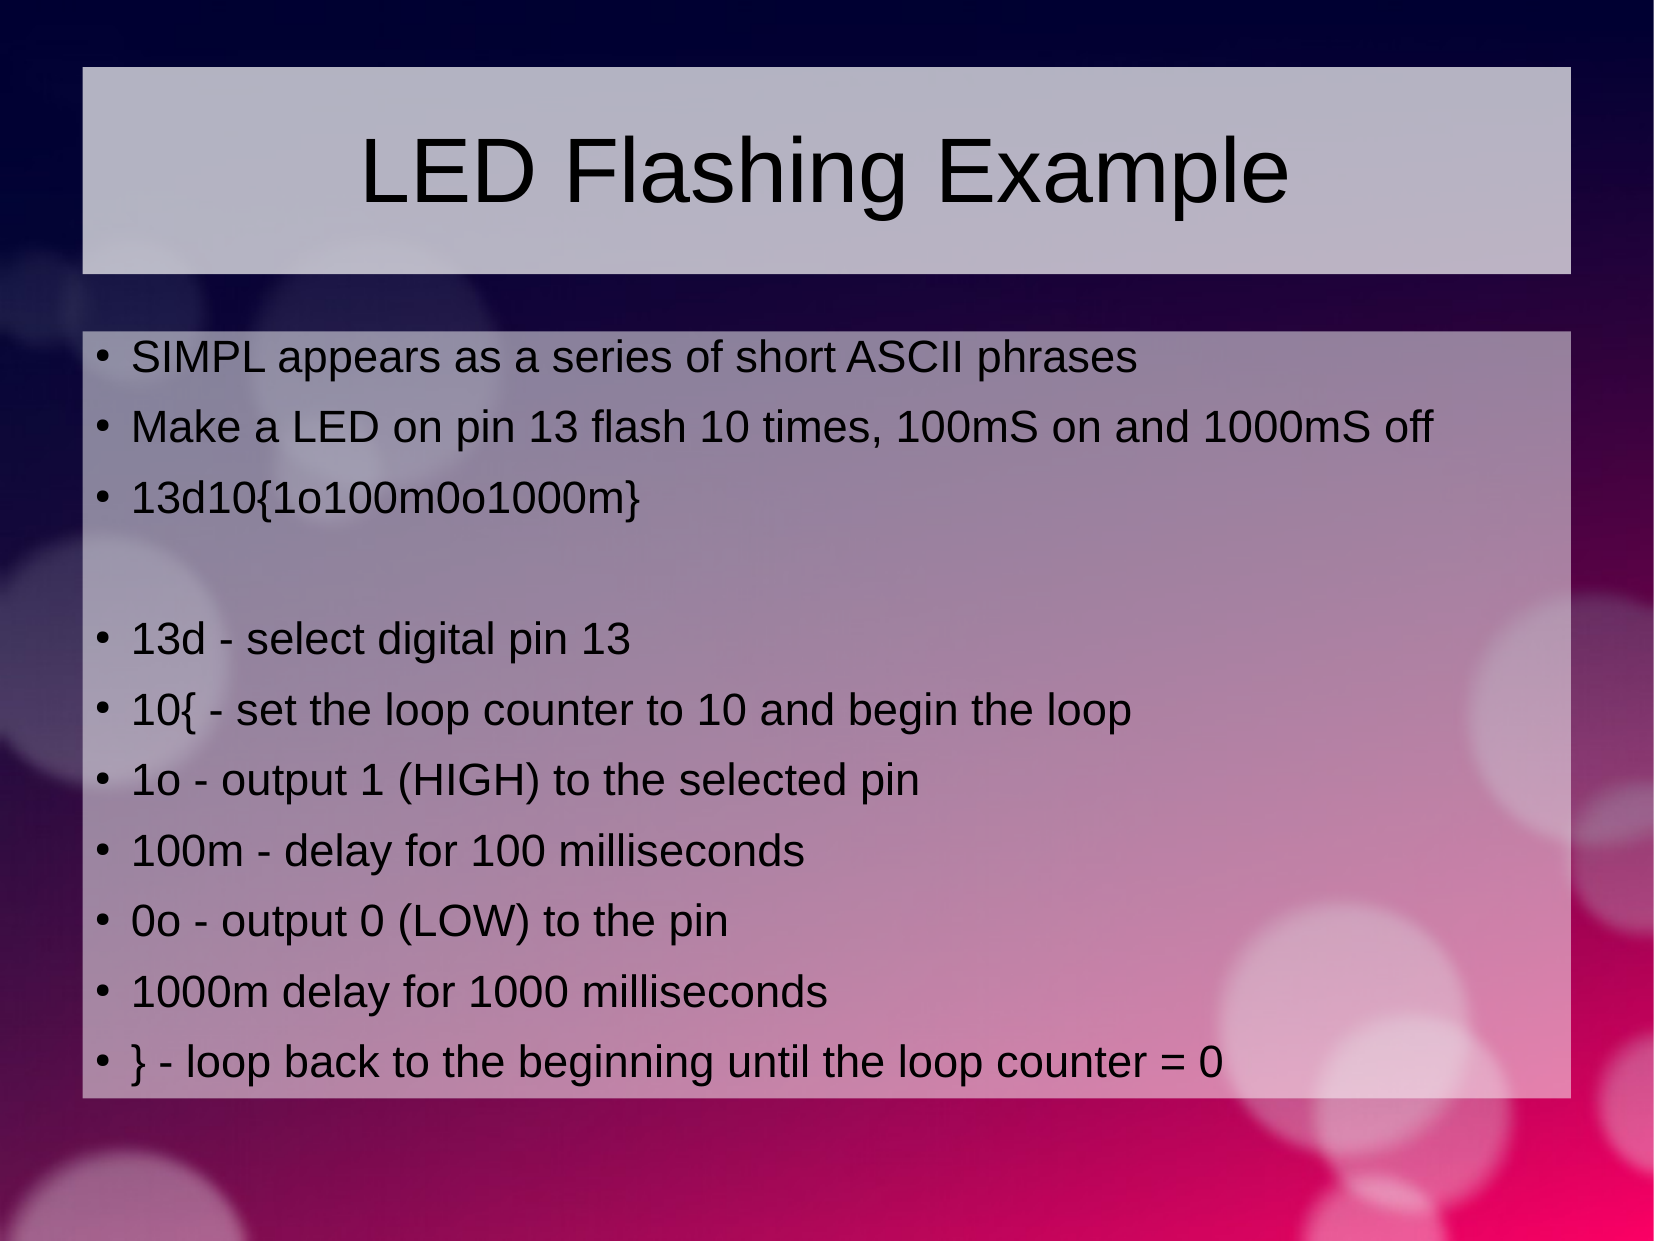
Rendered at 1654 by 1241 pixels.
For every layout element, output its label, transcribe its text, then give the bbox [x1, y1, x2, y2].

picture [0, 0, 1654, 1241]
list SIMPL appears as a series of short ASCII phrases Make a LED on pin 13 flash 10 times, 100mS on and 1000mS off 13d10{1o100m0o1000m} 13d - select digital pin 13 10{ - set the loop counter to 10 and begin the loop 1o - output 1 (HIGH) to the selected pin 100m - delay for 100 milliseconds 0o - output 0 (LOW) to the pin 1000m delay for 1000 milliseconds } - loop back to the beginning until the loop counter = 0 [82, 331, 1571, 1099]
title LED Flashing Example [82, 67, 1571, 275]
